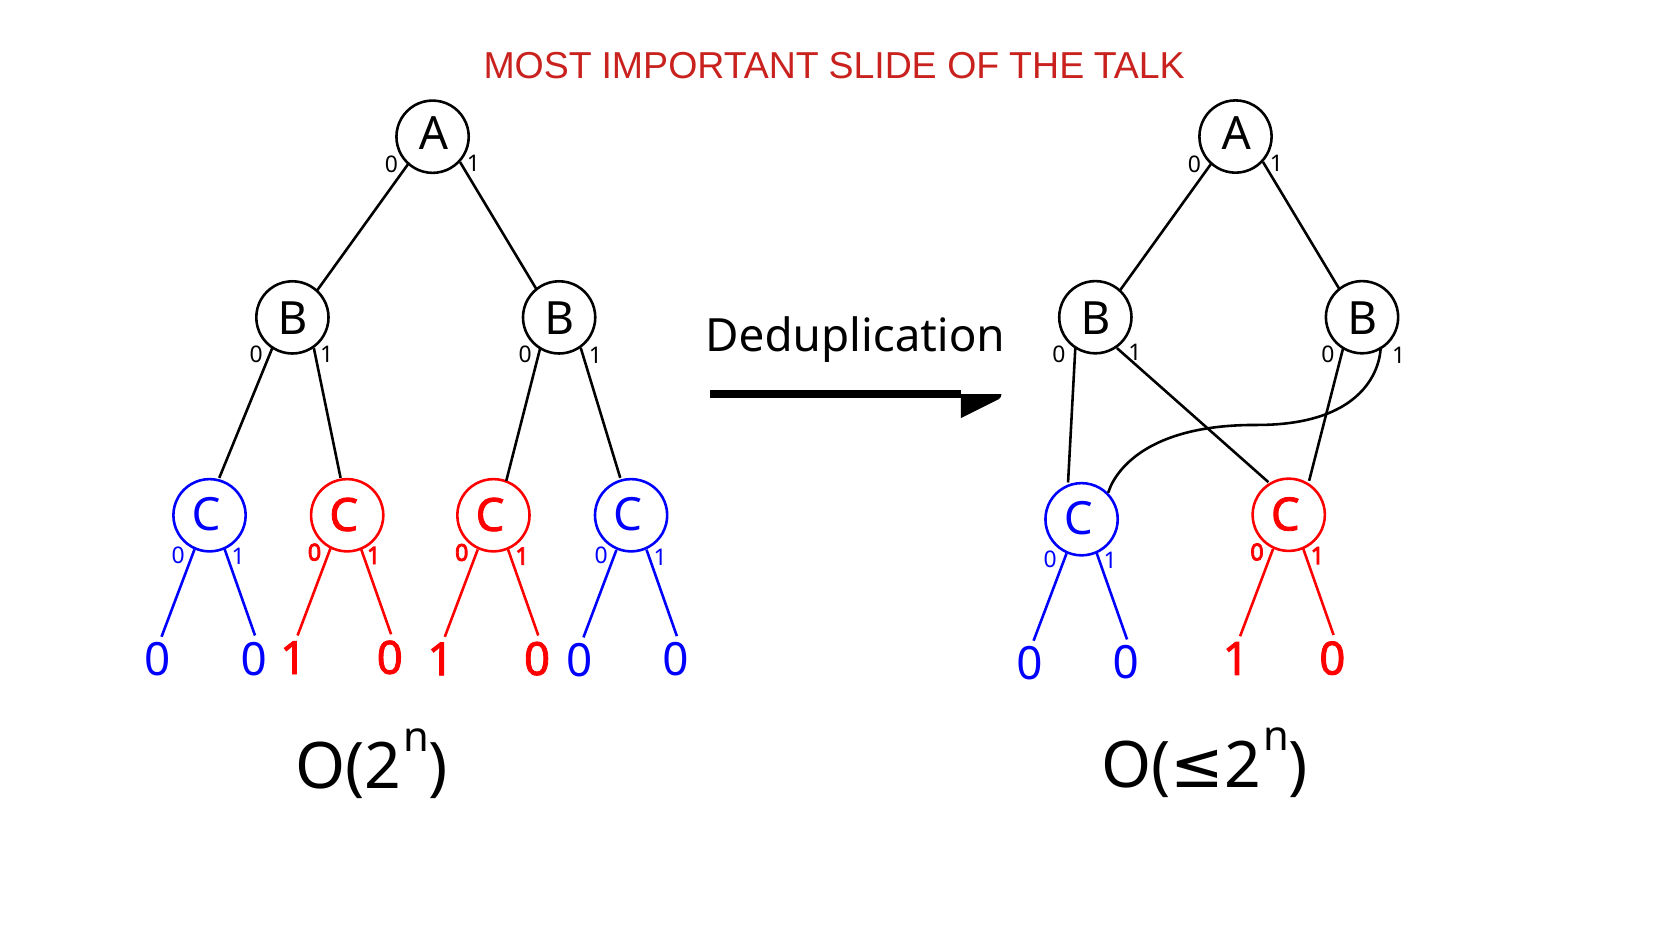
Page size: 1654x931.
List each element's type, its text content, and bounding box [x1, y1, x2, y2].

text_box MOST IMPORTANT SLIDE OF THE TALK [468, 37, 1201, 95]
picture [37, 0, 1654, 901]
